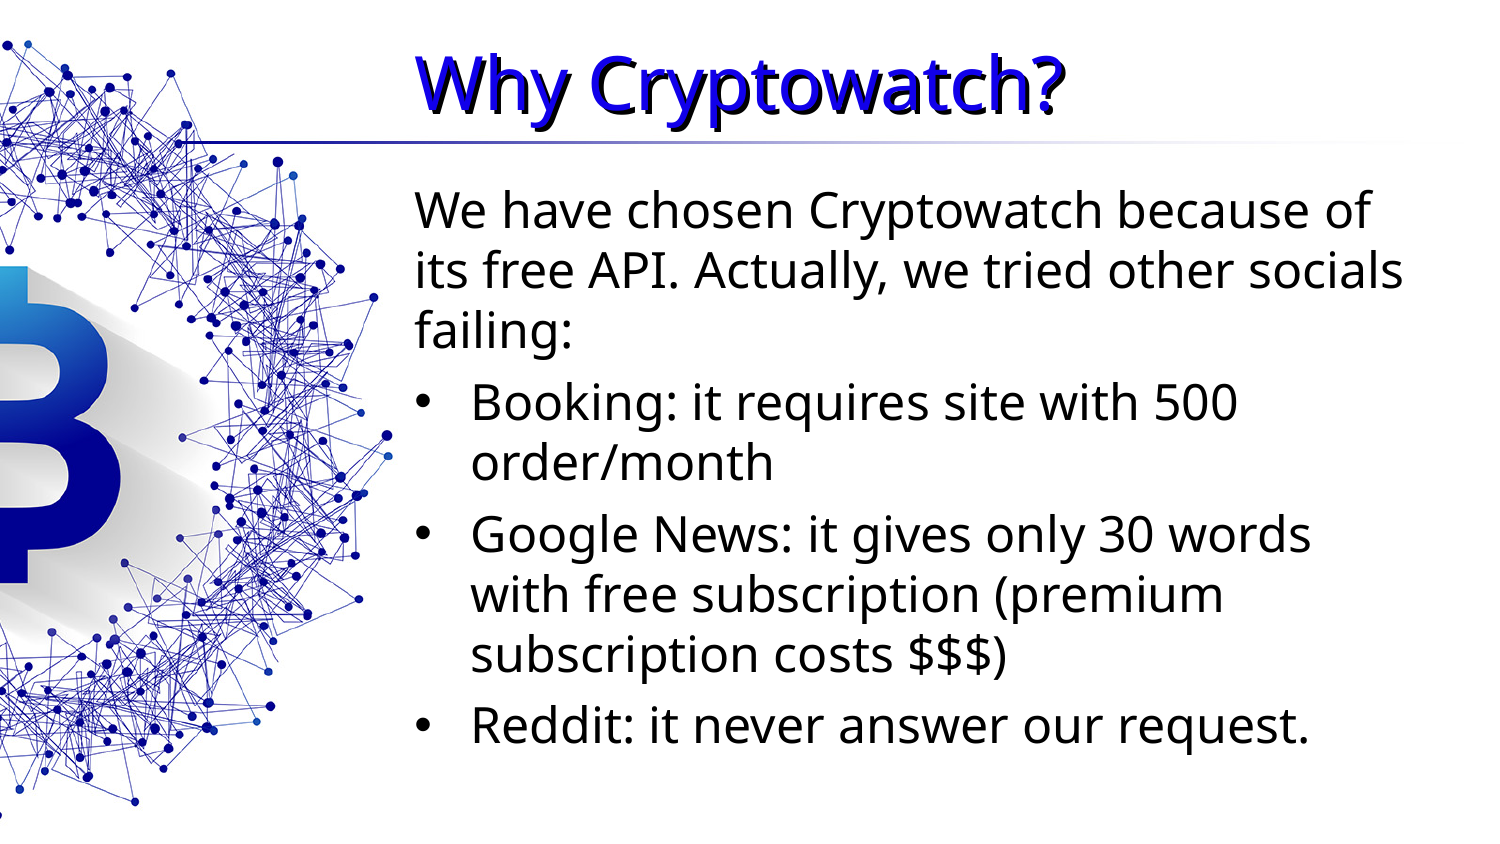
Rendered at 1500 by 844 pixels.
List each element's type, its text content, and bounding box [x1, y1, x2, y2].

title Why Cryptowatch? [399, 21, 1427, 141]
list We have chosen Cryptowatch because of its free API. Actually, we tried other socials failing: Booking: it requires site with 500 order/month Google News: it gives only 30 words with free subscription (premium subscription costs $$$) Reddit: it never answer our request. [399, 171, 1427, 748]
picture [0, 0, 1500, 844]
